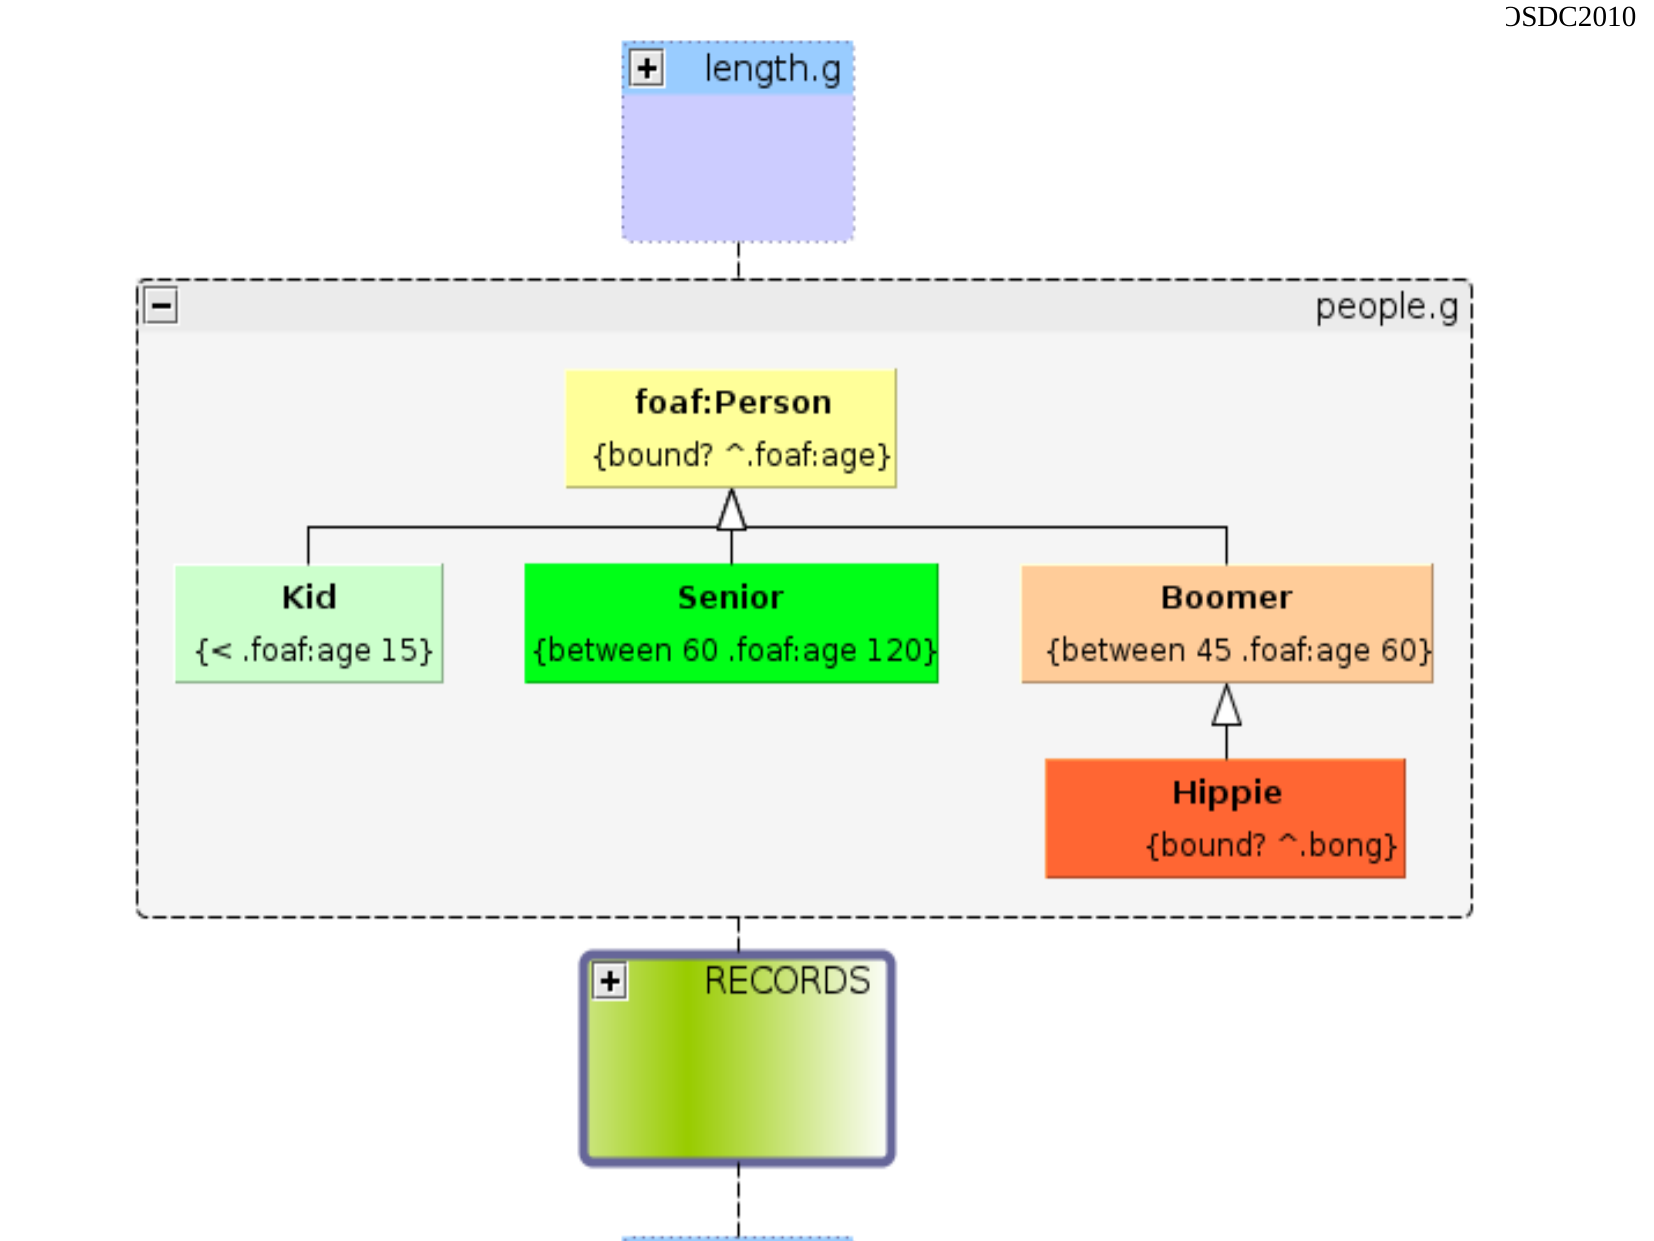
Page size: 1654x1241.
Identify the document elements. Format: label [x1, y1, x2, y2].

picture [102, 4, 1506, 1241]
